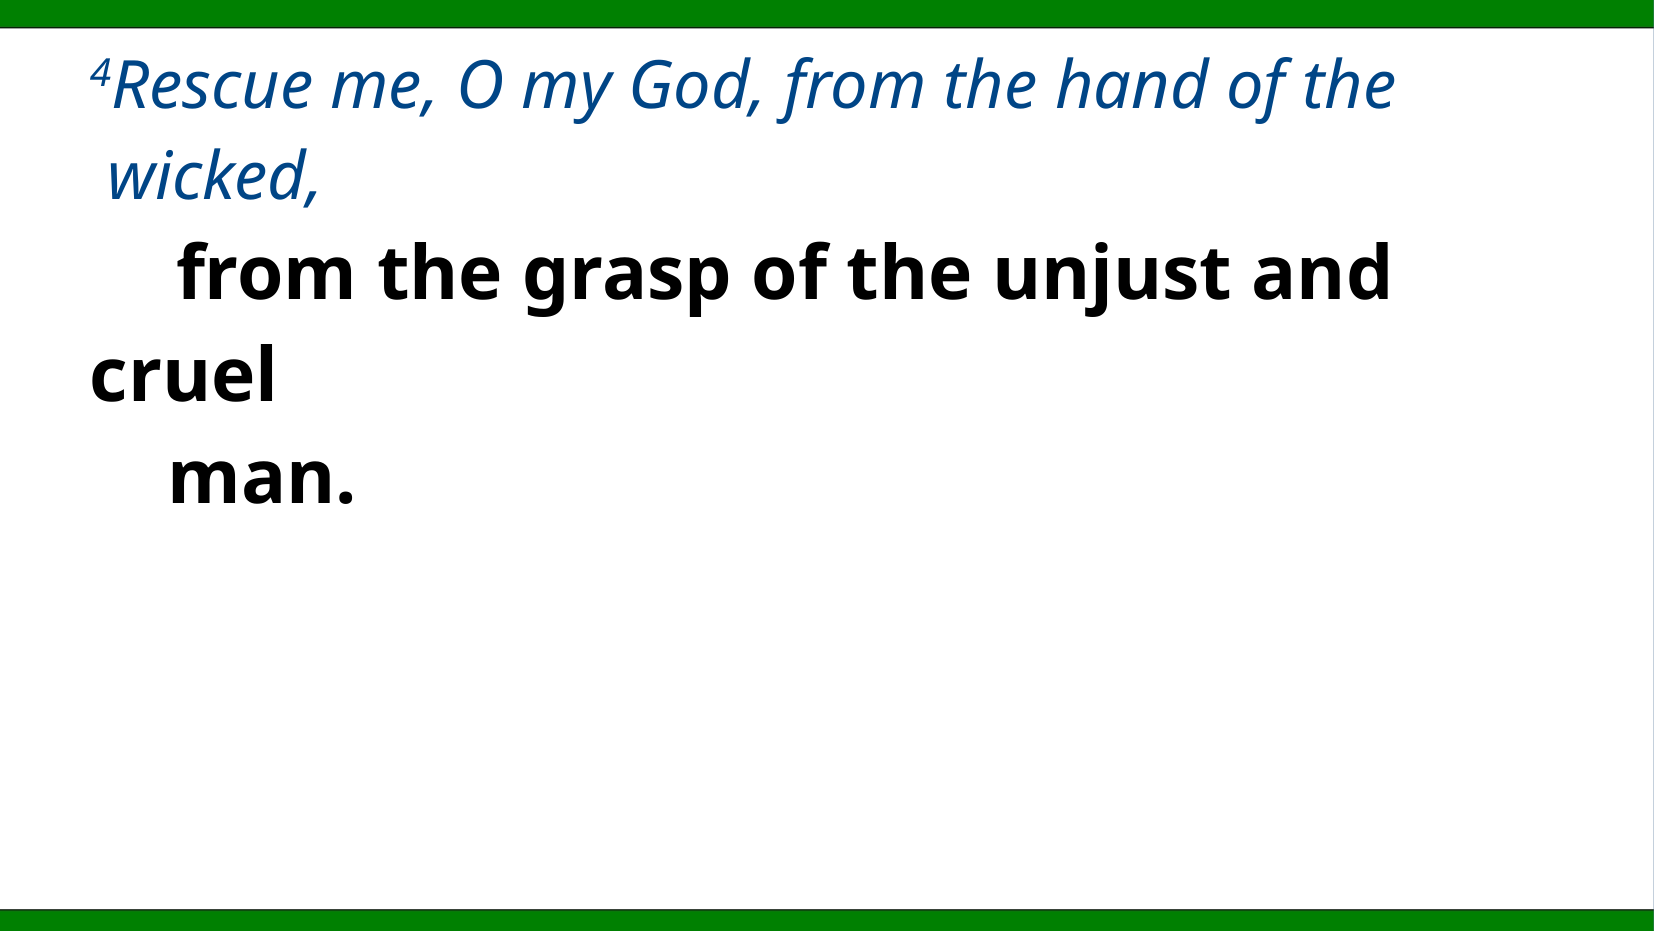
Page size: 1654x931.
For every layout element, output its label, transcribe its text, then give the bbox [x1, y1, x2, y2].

picture [0, 0, 1654, 931]
text_box 4Rescue me, O my God, from the hand of the wicked, from the grasp of the unjust and cruel man. [75, 30, 1576, 489]
